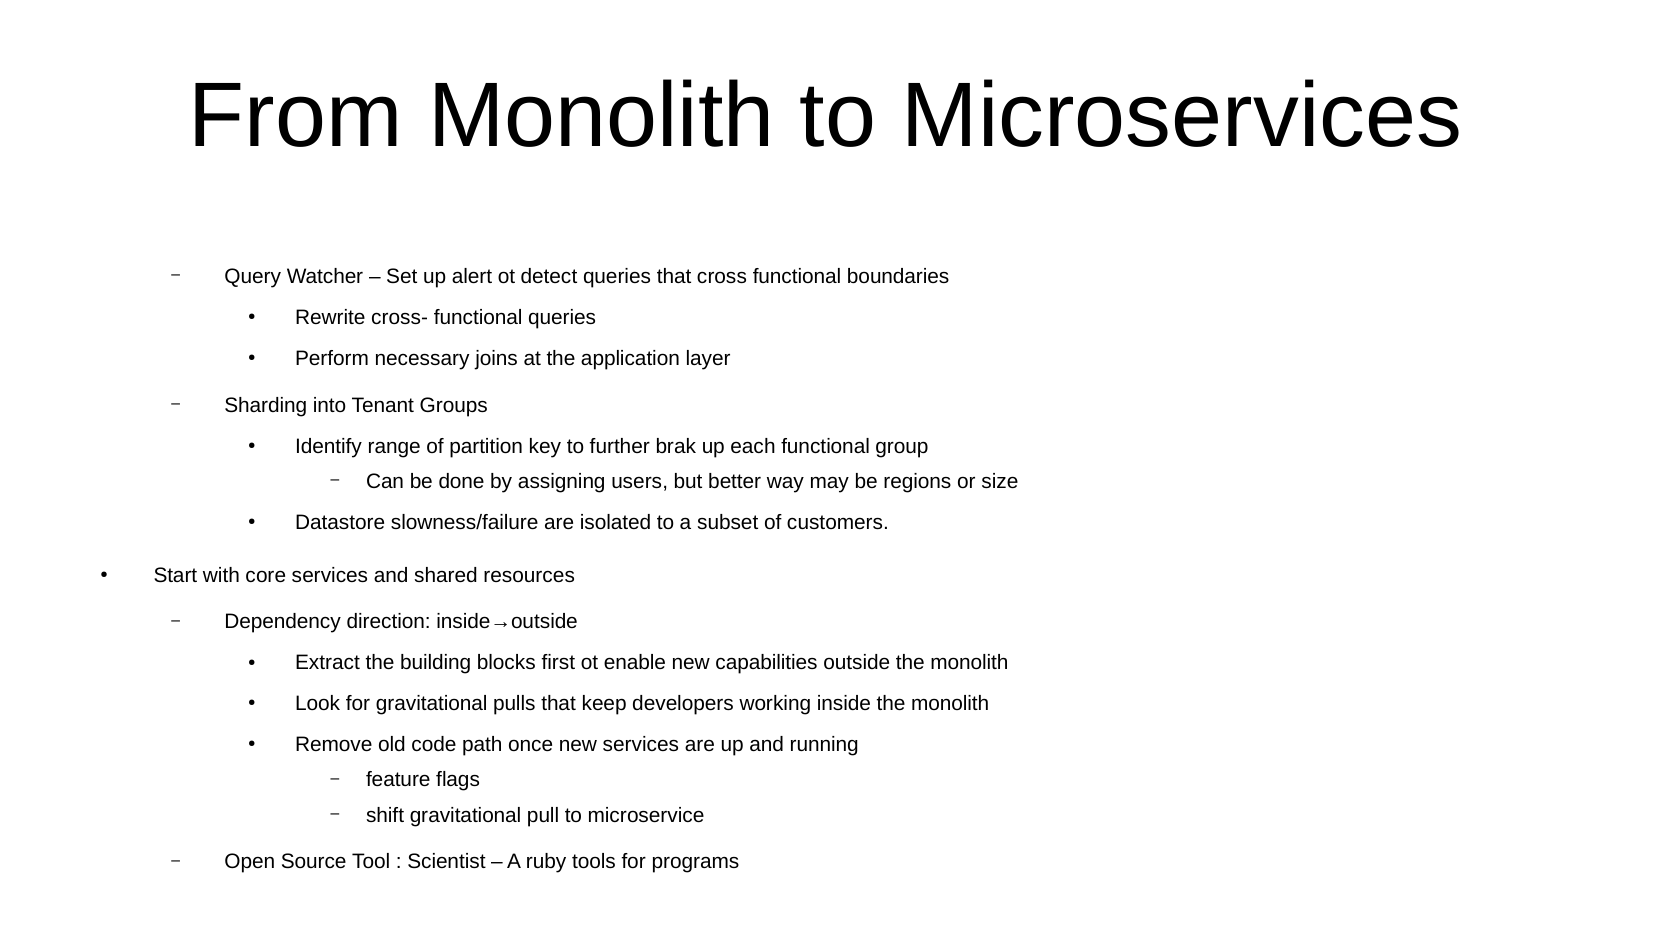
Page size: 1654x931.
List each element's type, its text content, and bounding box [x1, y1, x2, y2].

list Query Watcher – Set up alert ot detect queries that cross functional boundaries Rewrite cross- functional queries Perform necessary joins at the application layer Sharding into Tenant Groups Identify range of partition key to further brak up each functional group Can be done by assigning users, but better way may be regions or size Datastore slowness/failure are isolated to a subset of customers. Start with core services and shared resources Dependency direction: inside→outside Extract the building blocks first ot enable new capabilities outside the monolith Look for gravitational pulls that keep developers working inside the monolith Remove old code path once new services are up and running feature flags shift gravitational pull to microservice Open Source Tool : Scientist – A ruby tools for programs [82, 217, 1636, 916]
title From Monolith to Microservices [82, 37, 1571, 193]
